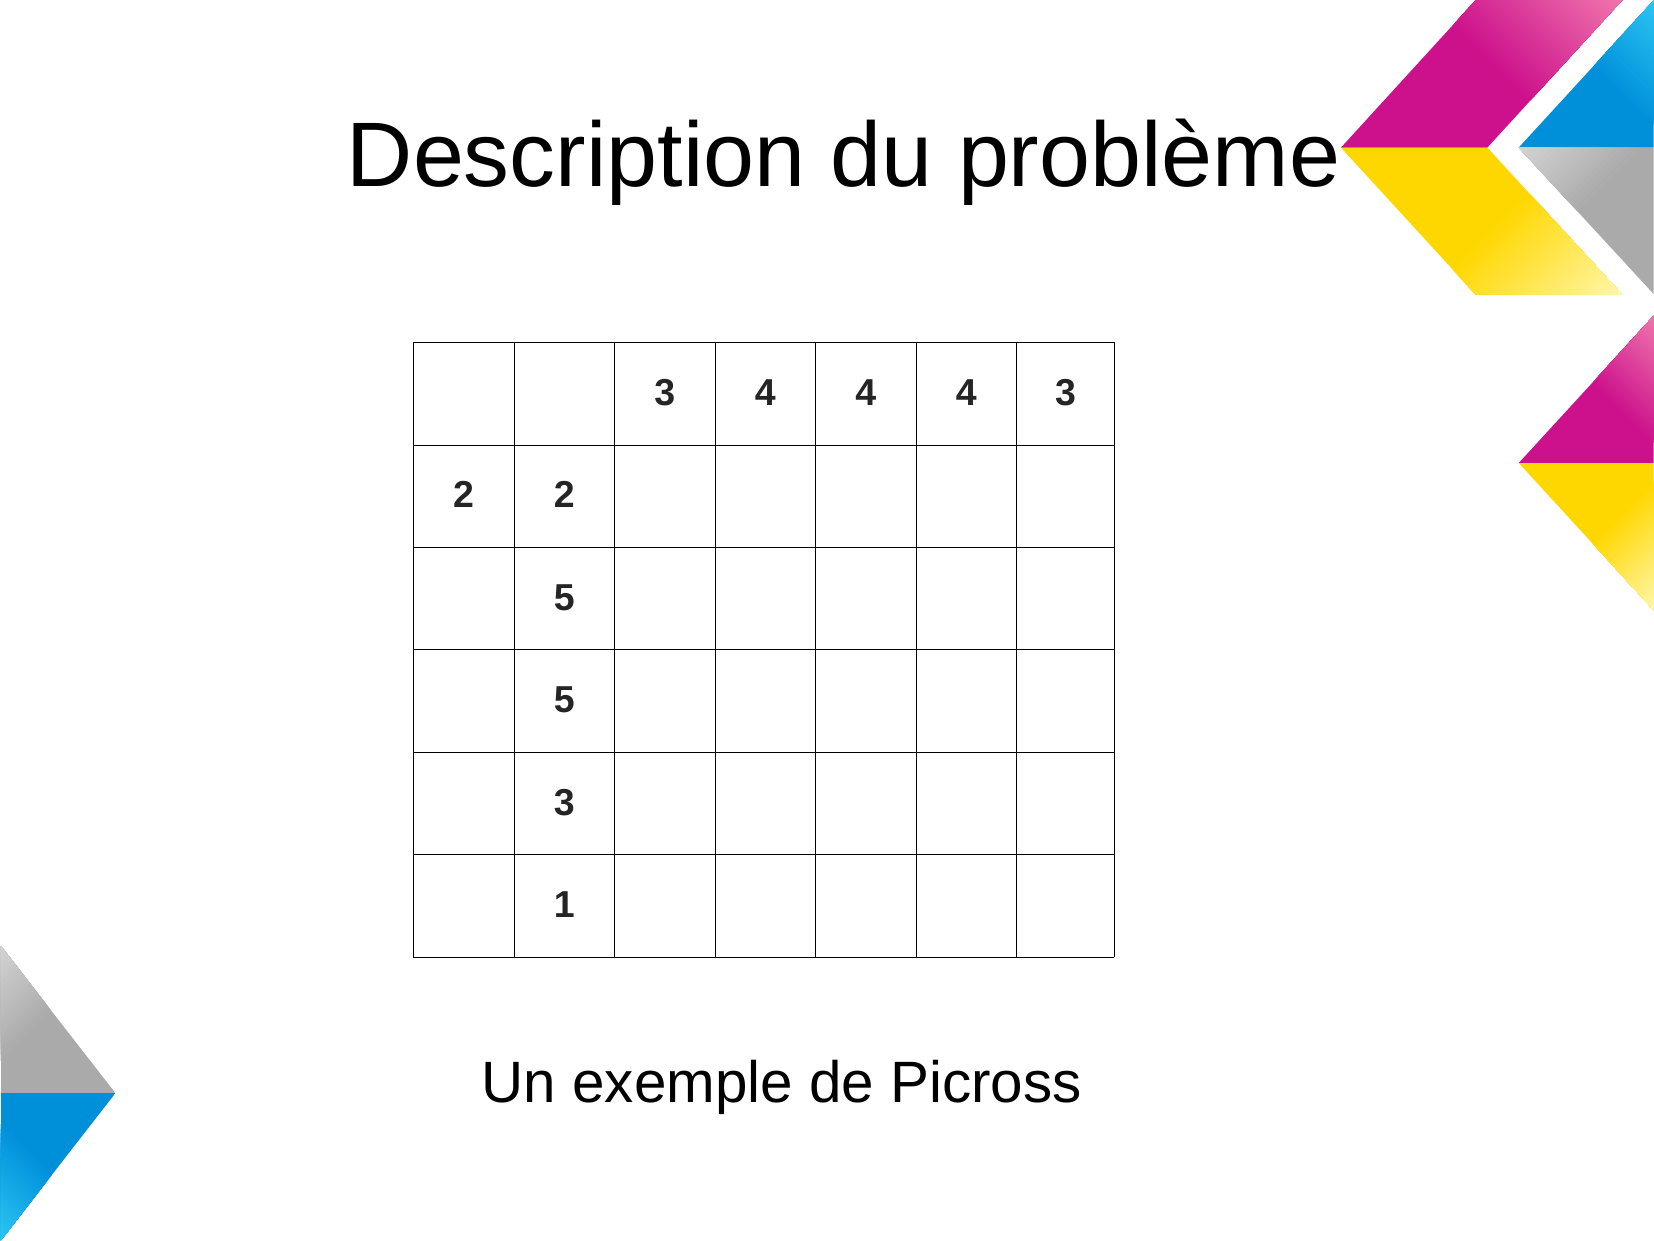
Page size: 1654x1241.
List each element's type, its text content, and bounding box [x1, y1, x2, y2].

table_cell [1017, 446, 1114, 547]
table_cell [816, 548, 916, 649]
table_cell [716, 753, 815, 854]
table_cell [615, 753, 715, 854]
table_cell [917, 548, 1016, 649]
table_cell [816, 855, 916, 957]
text_box Un exemple de Picross [465, 1039, 1099, 1120]
table_cell [1017, 548, 1114, 649]
table_cell 2 [515, 446, 614, 547]
table_header [414, 343, 514, 445]
table_cell [1017, 753, 1114, 854]
table_cell 2 [414, 446, 514, 547]
table_cell 5 [515, 548, 614, 649]
table_cell [716, 548, 815, 649]
table_cell [917, 446, 1016, 547]
table_cell [615, 650, 715, 752]
table_cell [716, 446, 815, 547]
table_cell [917, 650, 1016, 752]
table_cell 1 [515, 855, 614, 957]
table_cell [816, 753, 916, 854]
table_cell [716, 650, 815, 752]
table_cell [917, 855, 1016, 957]
table_cell [414, 753, 514, 854]
table_header 4 [917, 343, 1016, 445]
table_cell [615, 855, 715, 957]
table_cell [816, 650, 916, 752]
table_header 3 [615, 343, 715, 445]
table_cell [1017, 650, 1114, 752]
table_cell [1017, 855, 1114, 957]
table_cell [716, 855, 815, 957]
table_cell [414, 855, 514, 957]
table_cell [917, 753, 1016, 854]
table_header 4 [816, 343, 916, 445]
table_cell [414, 548, 514, 649]
table_header 4 [716, 343, 815, 445]
title Description du problème [82, 49, 1571, 257]
table_header [515, 343, 614, 445]
table_cell [615, 548, 715, 649]
table_header 3 [1017, 343, 1114, 445]
table_cell 5 [515, 650, 614, 752]
table_cell [615, 446, 715, 547]
table_cell 3 [515, 753, 614, 854]
table_cell [816, 446, 916, 547]
table_cell [414, 650, 514, 752]
